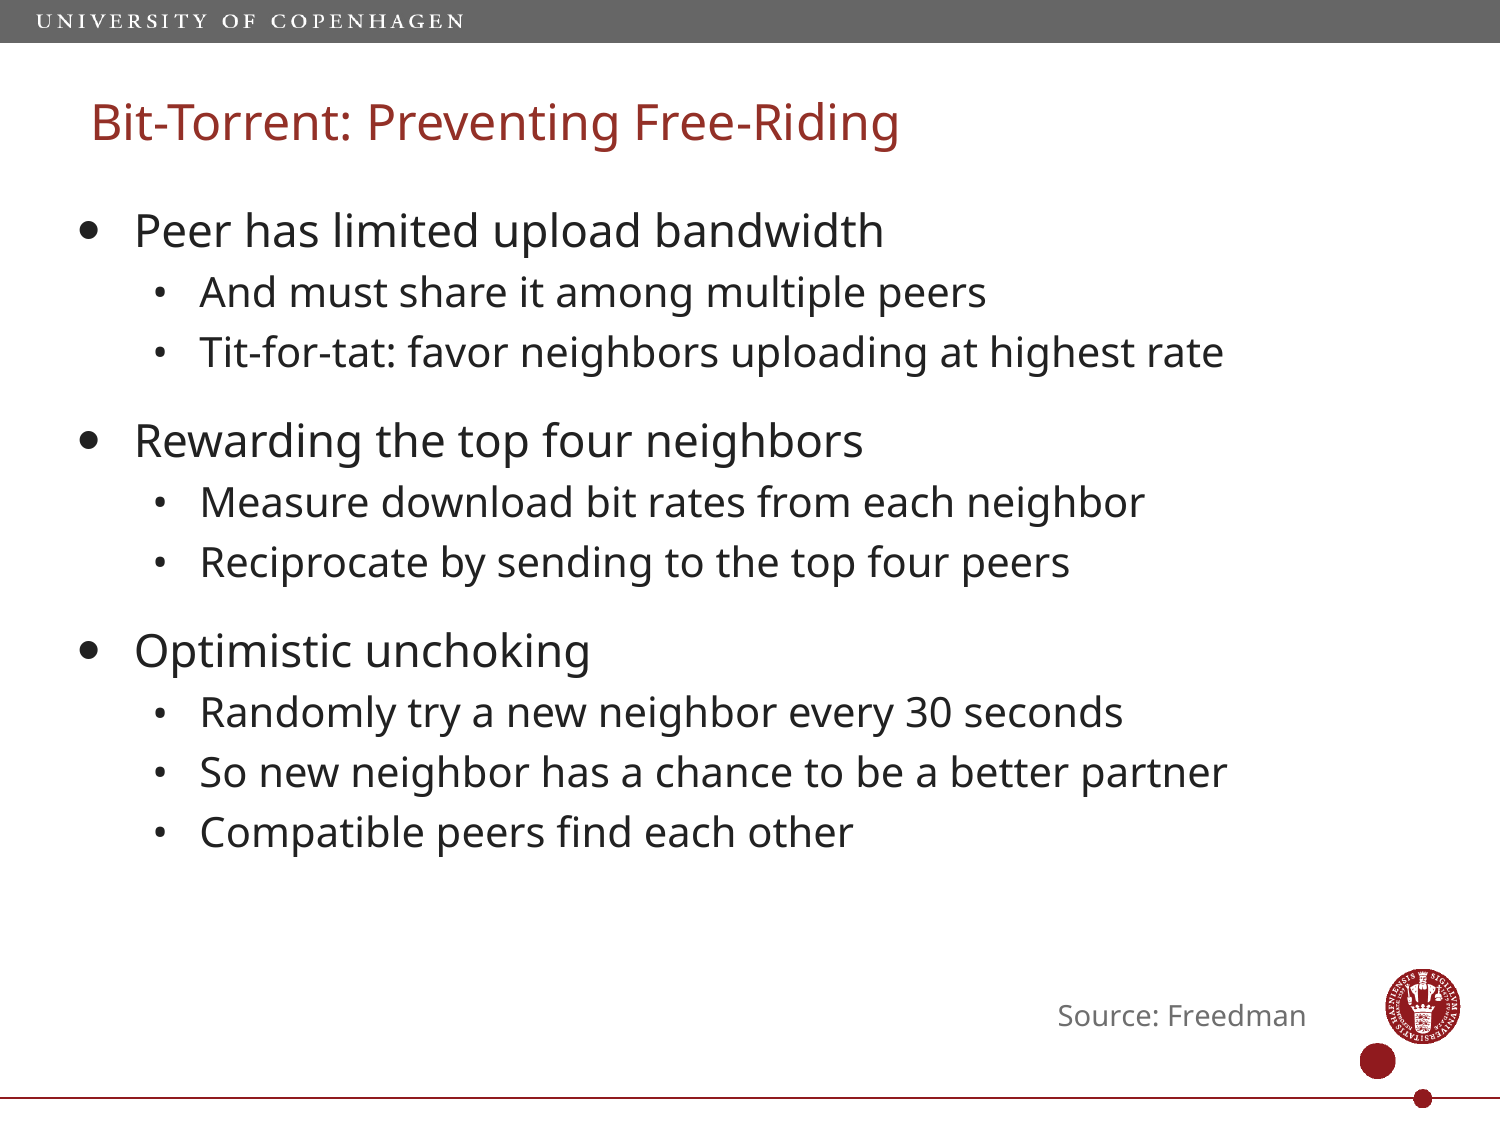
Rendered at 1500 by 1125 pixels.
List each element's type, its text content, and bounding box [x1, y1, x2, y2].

list Peer has limited upload bandwidth And must share it among multiple peers Tit-for-tat: favor neighbors uploading at highest rate Rewarding the top four neighbors Measure download bit rates from each neighbor Reciprocate by sending to the top four peers Optimistic unchoking Randomly try a new neighbor every 30 seconds So new neighbor has a chance to be a better partner Compatible peers find each other [62, 200, 1463, 1005]
title Bit-Torrent: Preventing Free-Riding [75, 61, 1426, 180]
text_box Source: Freedman [1042, 989, 1350, 1041]
picture [0, 910, 1500, 1122]
